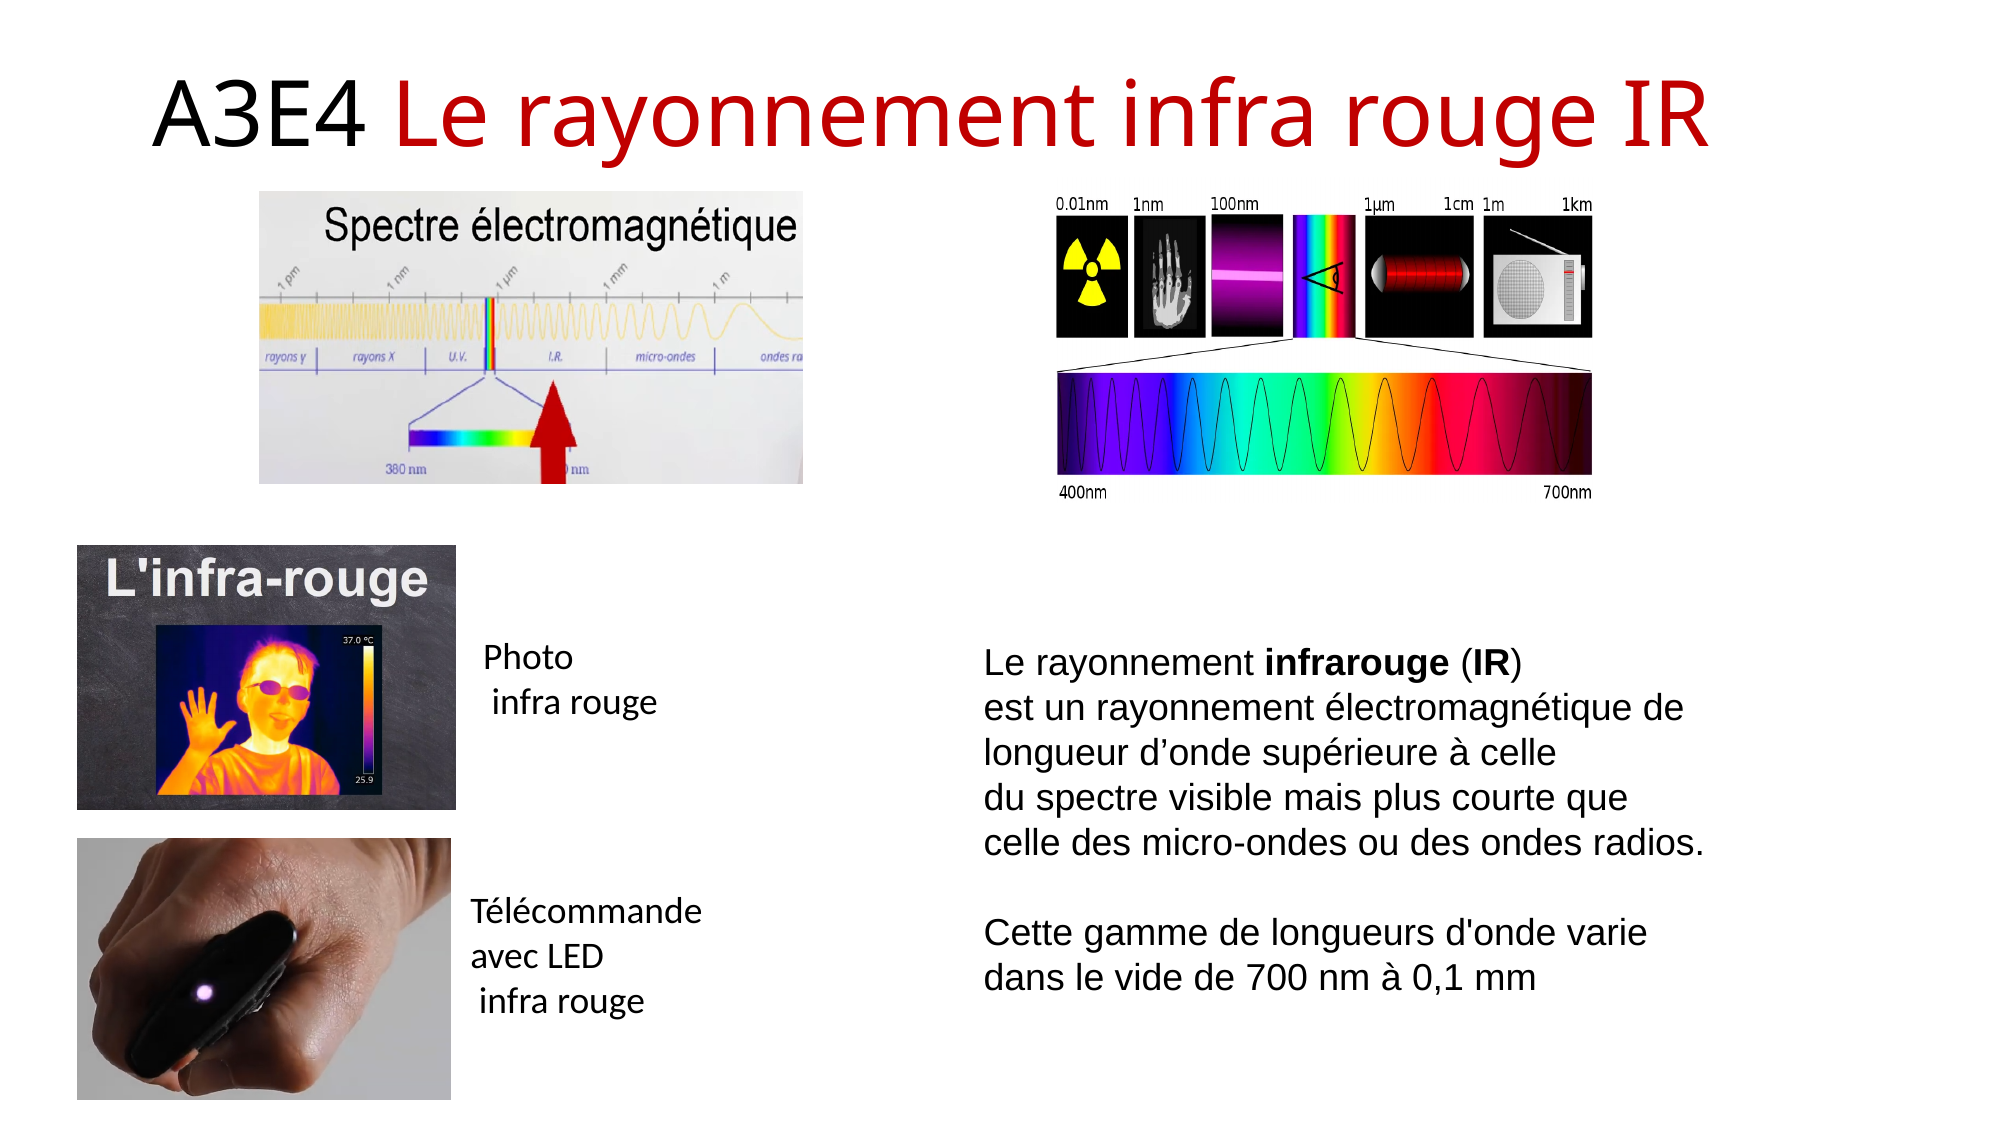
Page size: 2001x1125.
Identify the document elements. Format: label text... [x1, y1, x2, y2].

picture [77, 838, 451, 1100]
text_box Le rayonnement infrarouge (IR) est un rayonnement électromagnétique de longueur d’onde supérieure à celle du spectre visible mais plus courte que celle des micro-ondes ou des ondes radios. Cette gamme de longueurs d'onde varie dans le vide de 700 nm à 0,1 mm [968, 630, 1740, 1100]
text_box Photo infra rouge [468, 624, 676, 731]
text_box A3E4 Le rayonnement infra rouge IR [137, 59, 1863, 164]
picture [77, 545, 456, 810]
picture [259, 191, 803, 484]
text_box Télécommande avec LED infra rouge [455, 879, 721, 1031]
picture [1053, 177, 1593, 503]
